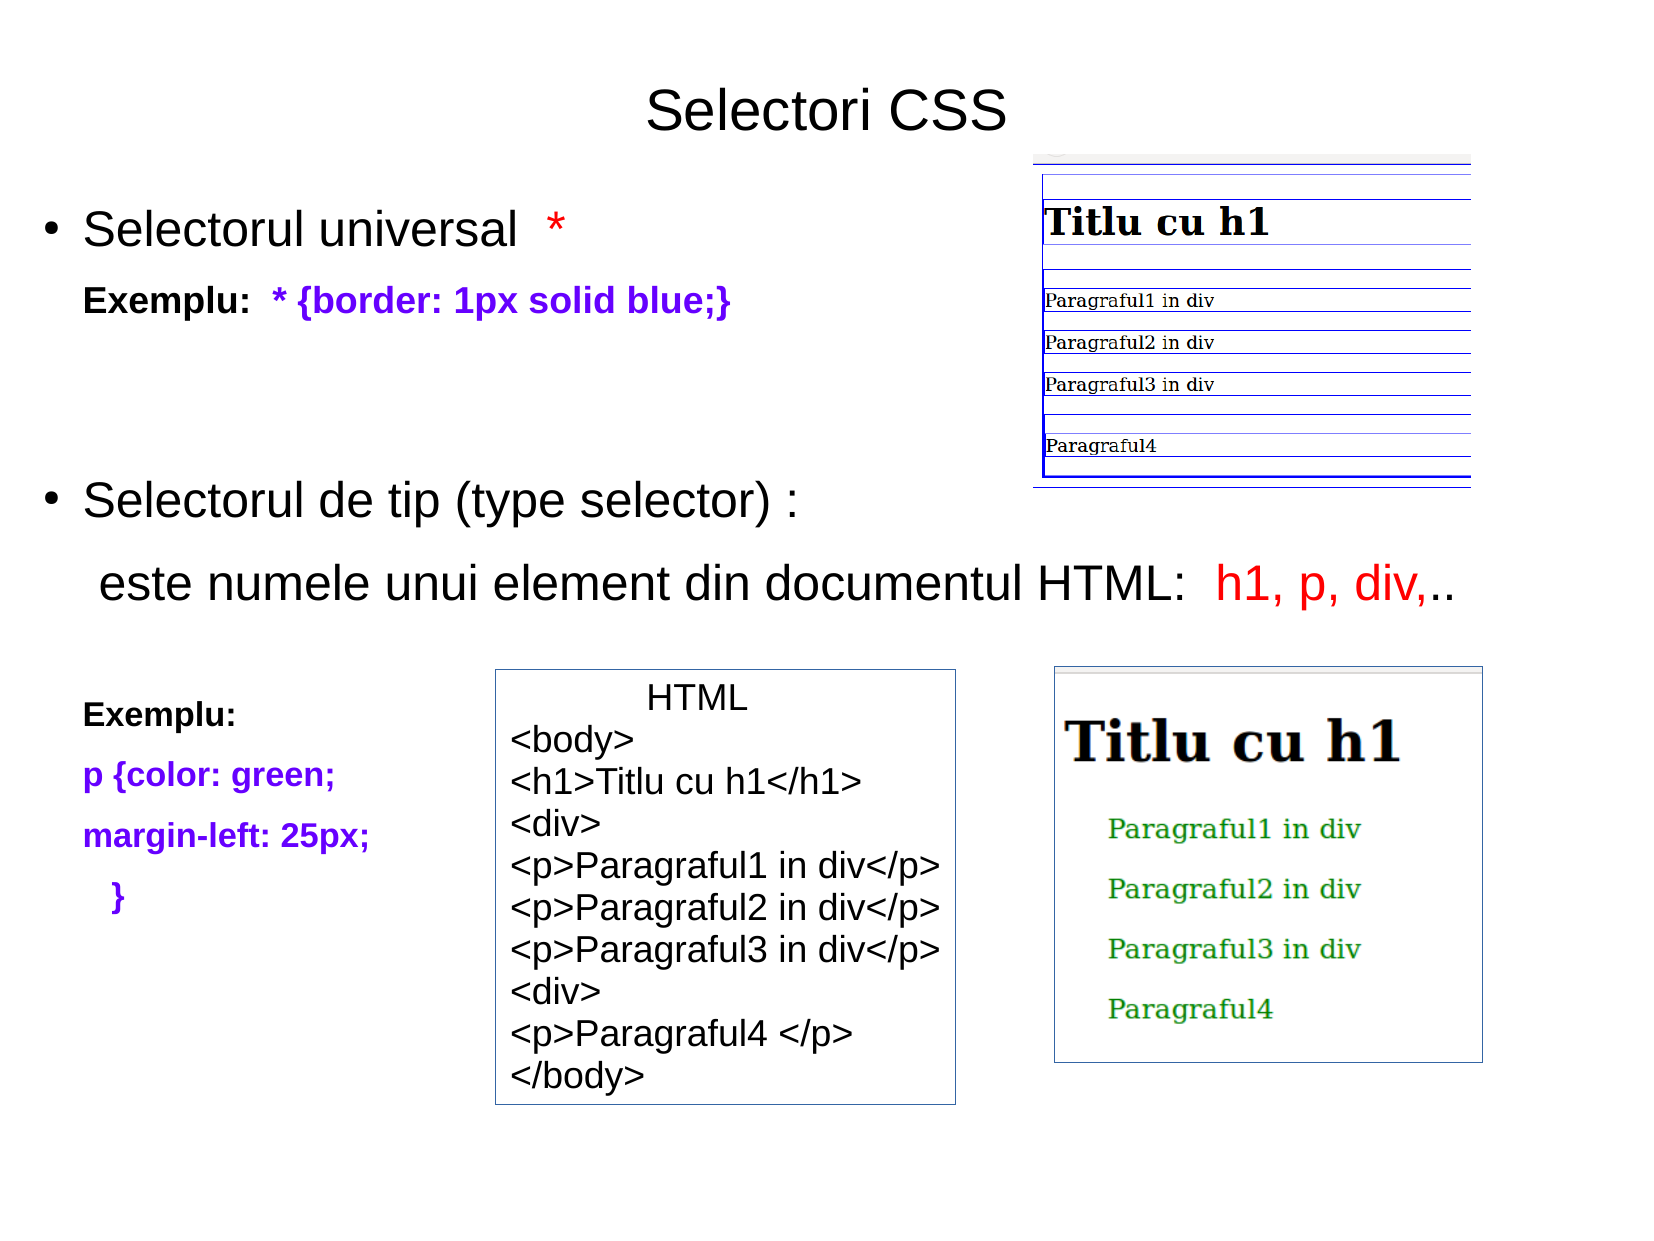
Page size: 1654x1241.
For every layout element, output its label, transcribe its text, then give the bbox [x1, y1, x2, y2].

title Selectori CSS [82, 19, 1571, 201]
text_box HTML <body> <h1>Titlu cu h1</h1> <div> <p>Paragraful1 in div</p> <p>Paragraful2 in div</p> <p>Paragraful3 in div</p> <div> <p>Paragraful4 </p> </body> [495, 669, 956, 1105]
picture [1054, 666, 1483, 1063]
list Selectorul universal * Exemplu: * {border: 1px solid blue;} Selectorul de tip (type selector) : este numele unui element din documentul HTML: h1, p, div,.. Exemplu: p {color: green; margin-left: 25px; } [29, 201, 1518, 921]
picture [1033, 154, 1471, 510]
